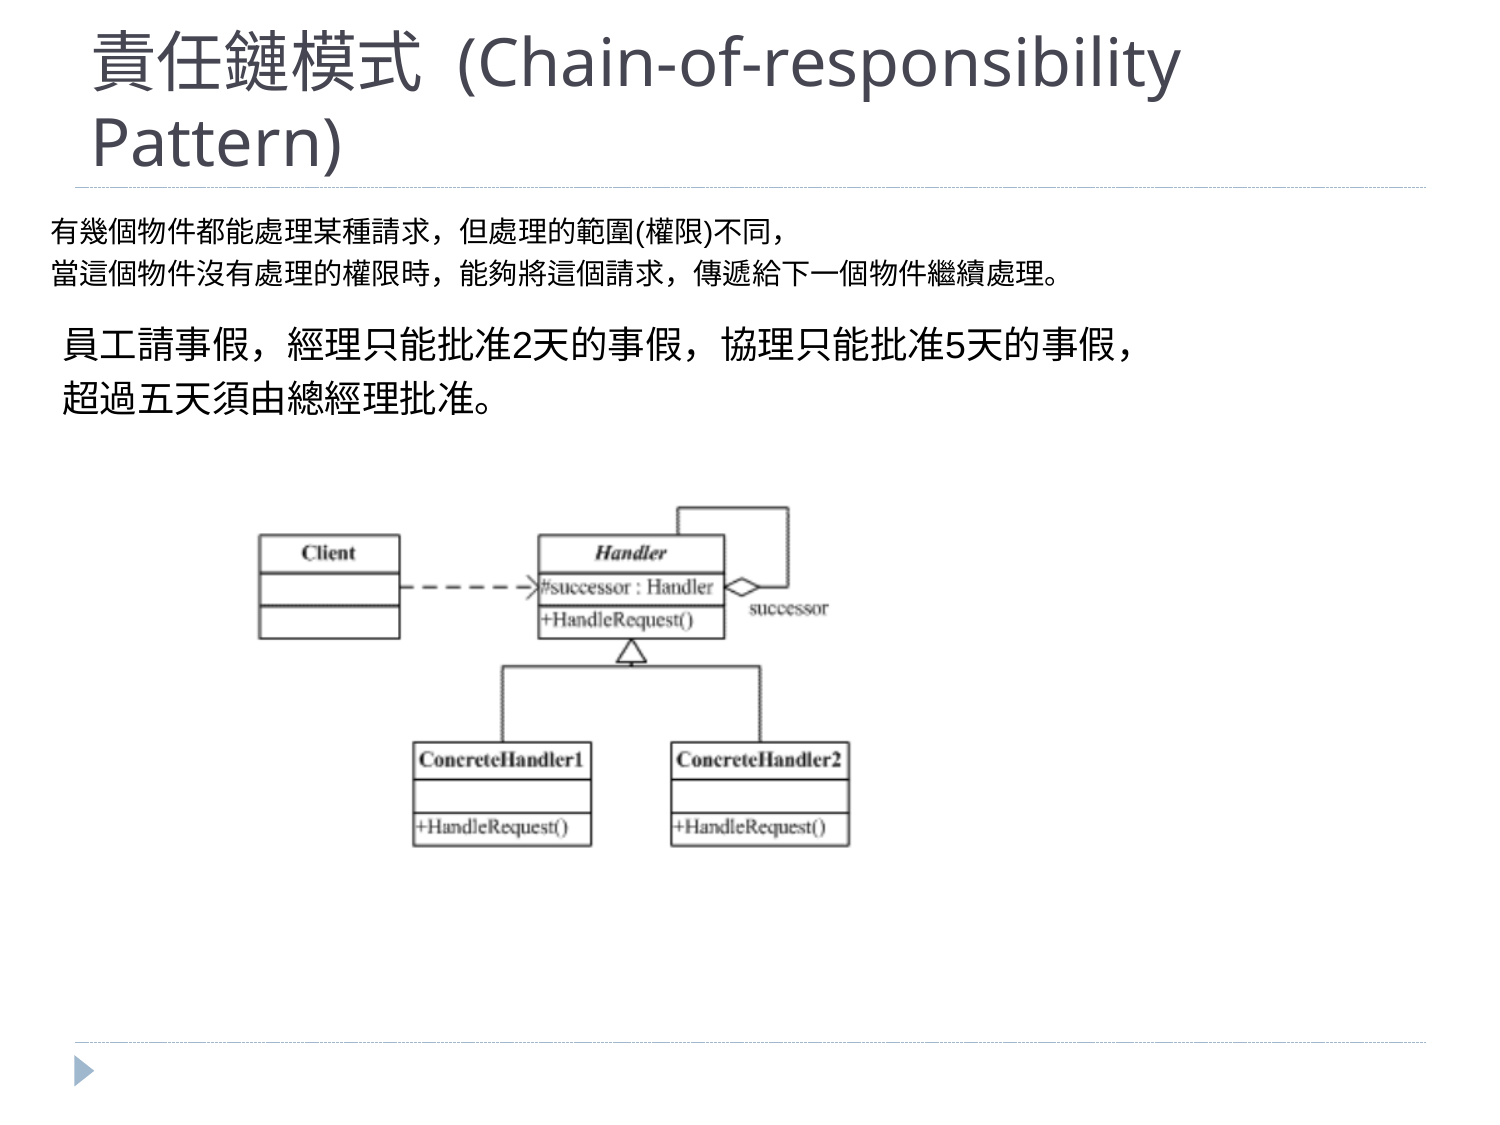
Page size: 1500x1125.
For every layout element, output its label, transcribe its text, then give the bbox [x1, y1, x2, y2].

text_box 有幾個物件都能處理某種請求，但處理的範圍(權限)不同， 當這個物件沒有處理的權限時，能夠將這個請求，傳遞給下一個物件繼續處理。 [35, 200, 1300, 942]
title 責任鏈模式 (Chain-of-responsibility Pattern) [75, 25, 1426, 188]
text_box 員工請事假，經理只能批准2天的事假，協理只能批准5天的事假， 超過五天須由總經理批准。 [47, 307, 1371, 402]
picture [243, 472, 898, 868]
